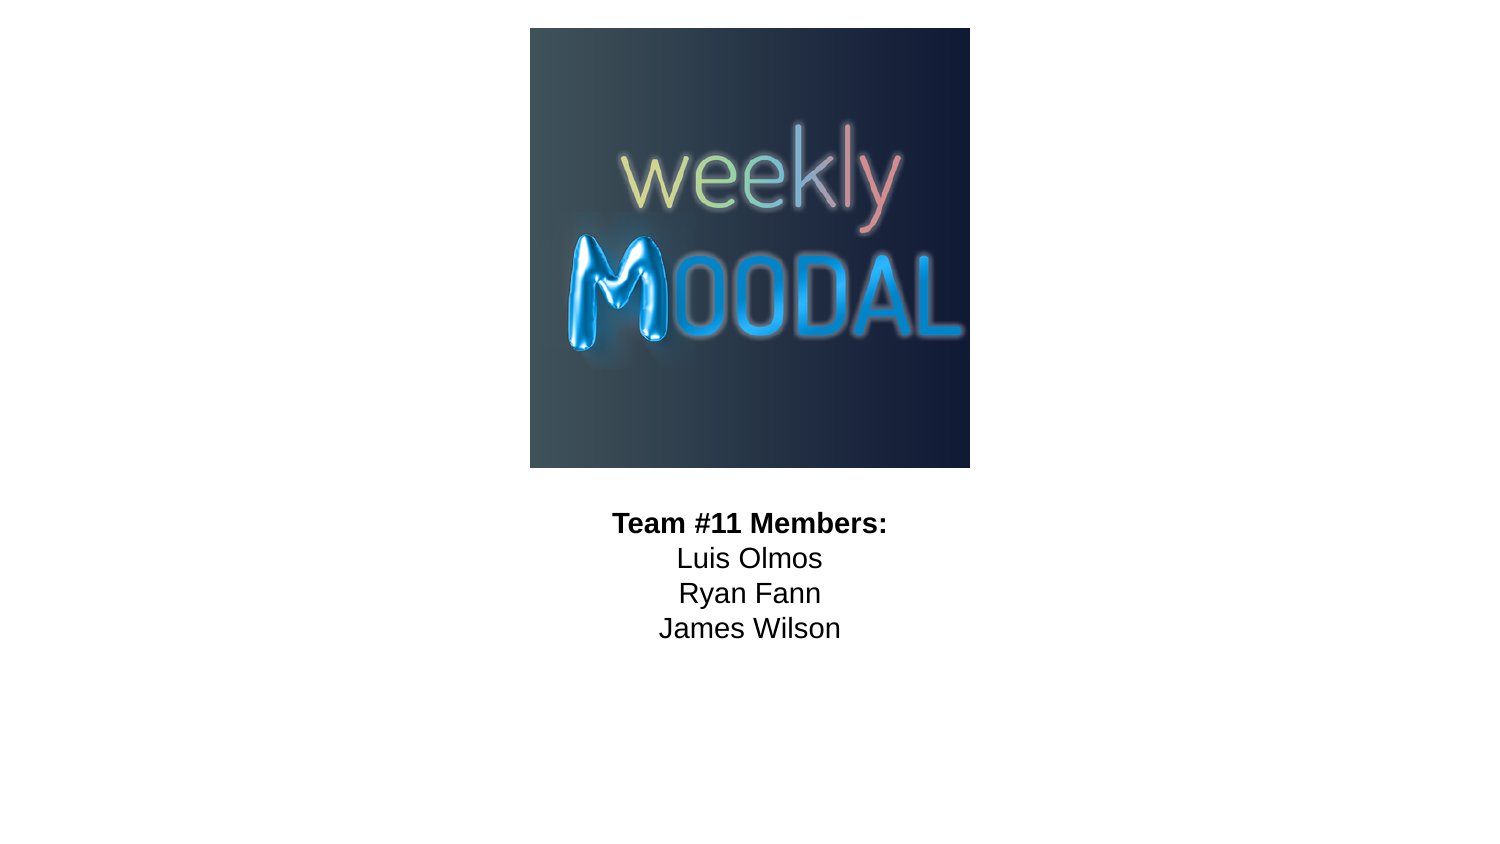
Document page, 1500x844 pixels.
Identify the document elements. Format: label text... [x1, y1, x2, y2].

text_box Team #11 Members: Luis Olmos Ryan Fann James Wilson [403, 488, 1097, 665]
picture [530, 28, 970, 468]
